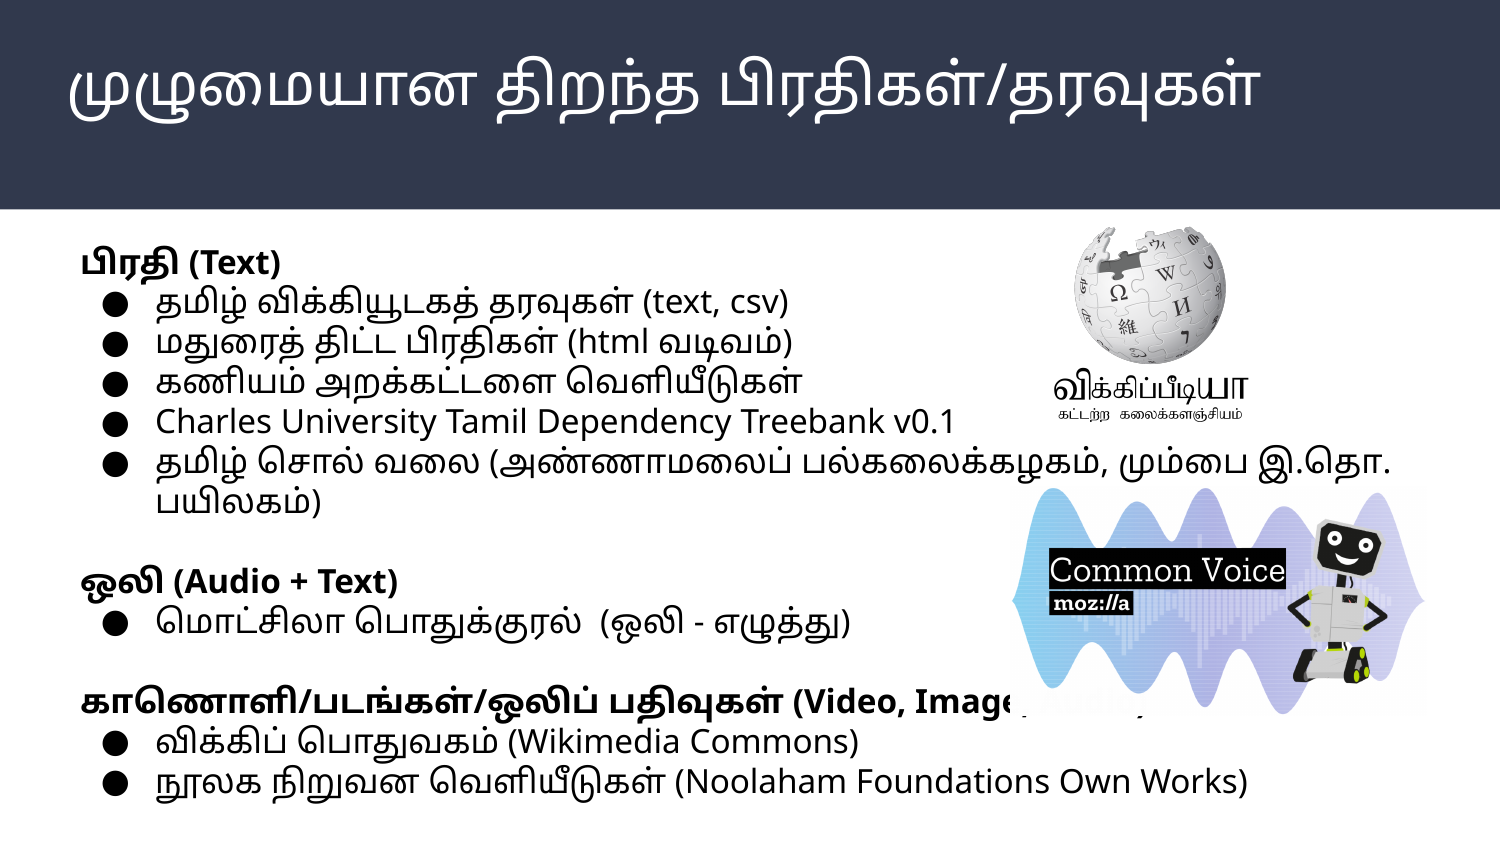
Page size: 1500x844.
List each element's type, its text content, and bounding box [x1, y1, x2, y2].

picture [1010, 486, 1427, 716]
text_box பிரதி (Text) தமிழ் விக்கியூடகத் தரவுகள் (text, csv) மதுரைத் திட்ட பிரதிகள் (html வடிவம்) கணியம் அறக்கட்டளை வெளியீடுகள் Charles University Tamil Dependency Treebank v0.1 தமிழ் சொல் வலை (அண்ணாமலைப் பல்கலைக்கழகம், மும்பை இ.தொ. பயிலகம்) ஒலி (Audio + Text) மொட்சிலா பொதுக்குரல் (ஒலி - எழுத்து) காணொளி/படங்கள்/ஒலிப் பதிவுகள் (Video, Image, Audio) விக்கிப் பொதுவகம் (Wikimedia Commons) நூலக நிறுவன வெளியீடுகள் (Noolaham Foundations Own Works) [64, 225, 1449, 824]
title முழுமையான திறந்த பிரதிகள்/தரவுகள் [51, 32, 1449, 135]
picture [1051, 204, 1251, 434]
